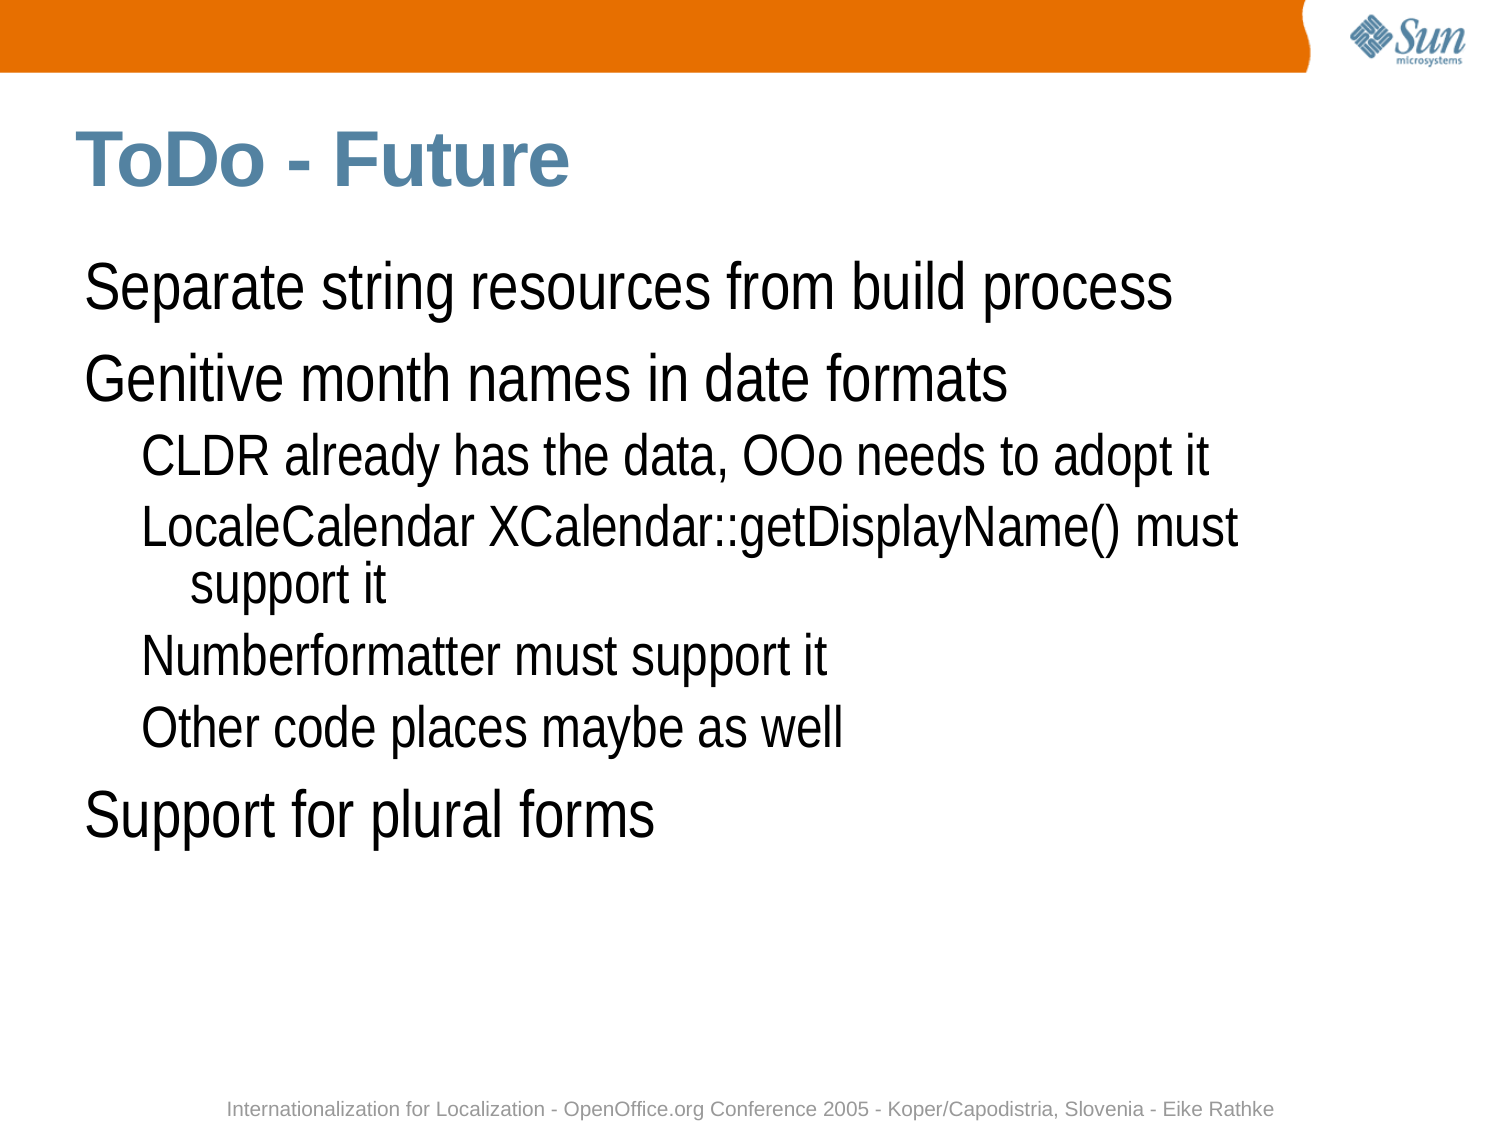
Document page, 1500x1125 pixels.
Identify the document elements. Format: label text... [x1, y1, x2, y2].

list Separate string resources from build process Genitive month names in date formats CLDR already has the data, OOo needs to adopt it LocaleCalendar XCalendar::getDisplayName() must support it Numberformatter must support it Other code places maybe as well Support for plural forms [64, 257, 1402, 1017]
title ToDo - Future [75, 122, 1438, 228]
picture [0, 0, 1500, 75]
